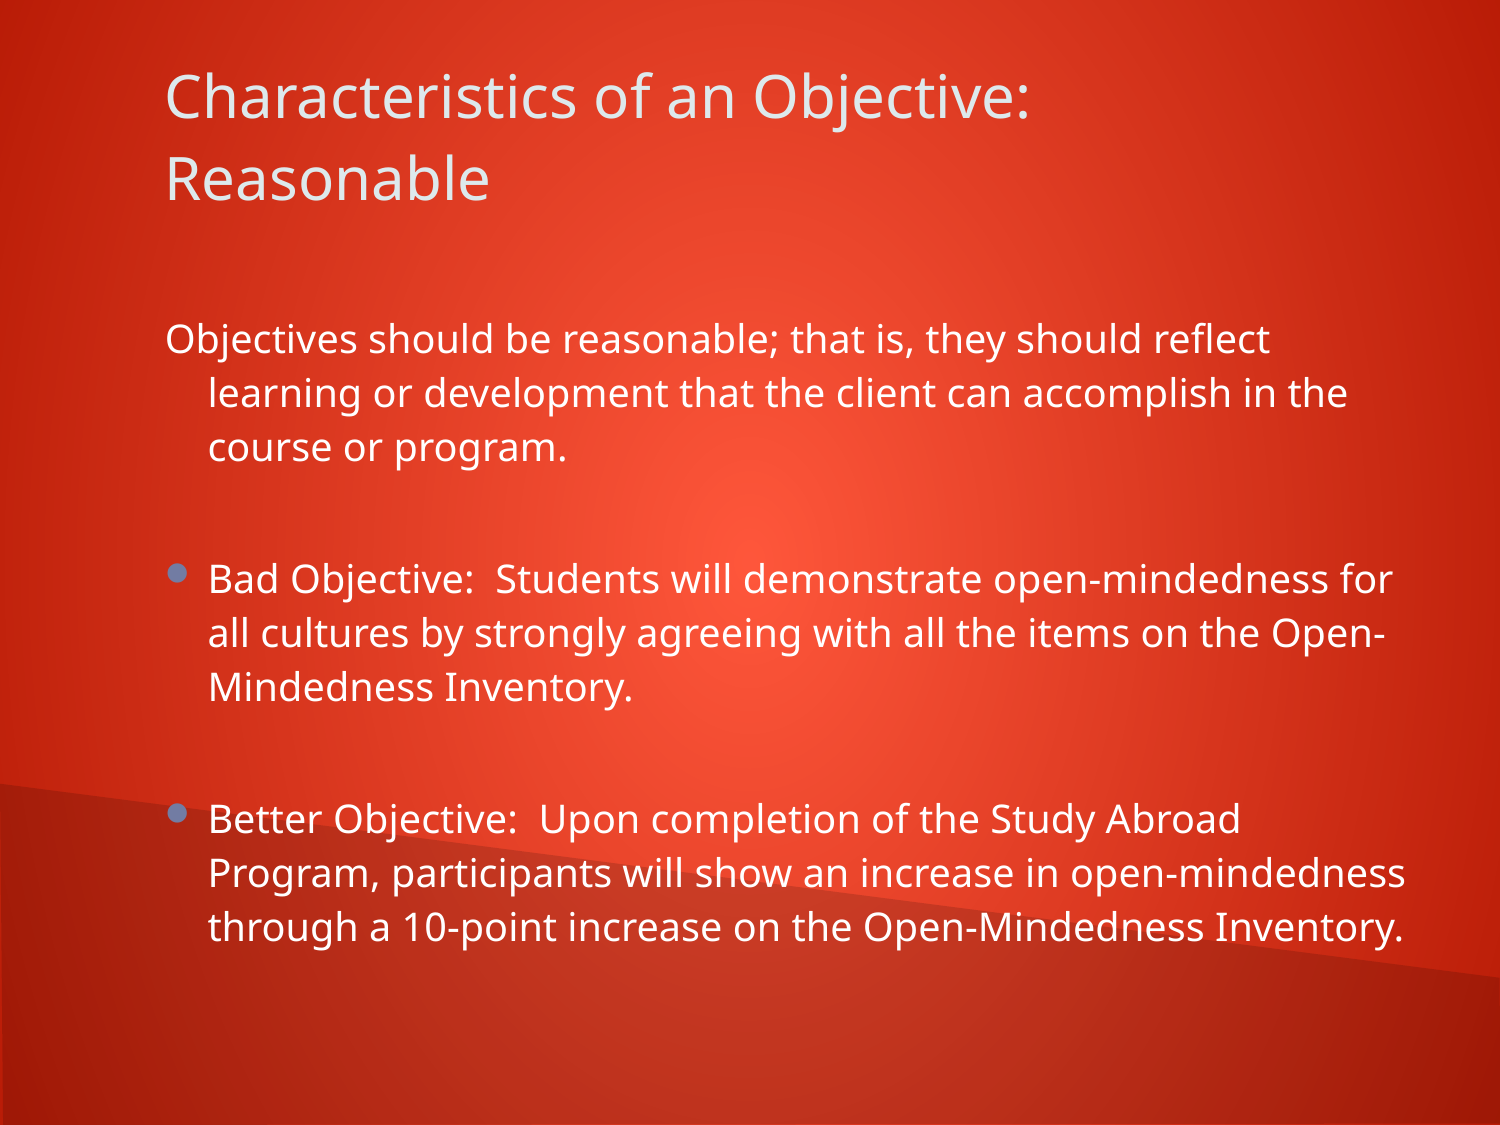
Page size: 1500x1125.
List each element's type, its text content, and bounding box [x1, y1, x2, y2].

list Objectives should be reasonable; that is, they should reflect learning or development that the client can accomplish in the course or program. Bad Objective: Students will demonstrate open-mindedness for all cultures by strongly agreeing with all the items on the Open-Mindedness Inventory. Better Objective: Upon completion of the Study Abroad Program, participants will show an increase in open-mindedness through a 10-point increase on the Open-Mindedness Inventory. [150, 237, 1425, 988]
title Characteristics of an Objective: Reasonable [150, 45, 1425, 233]
